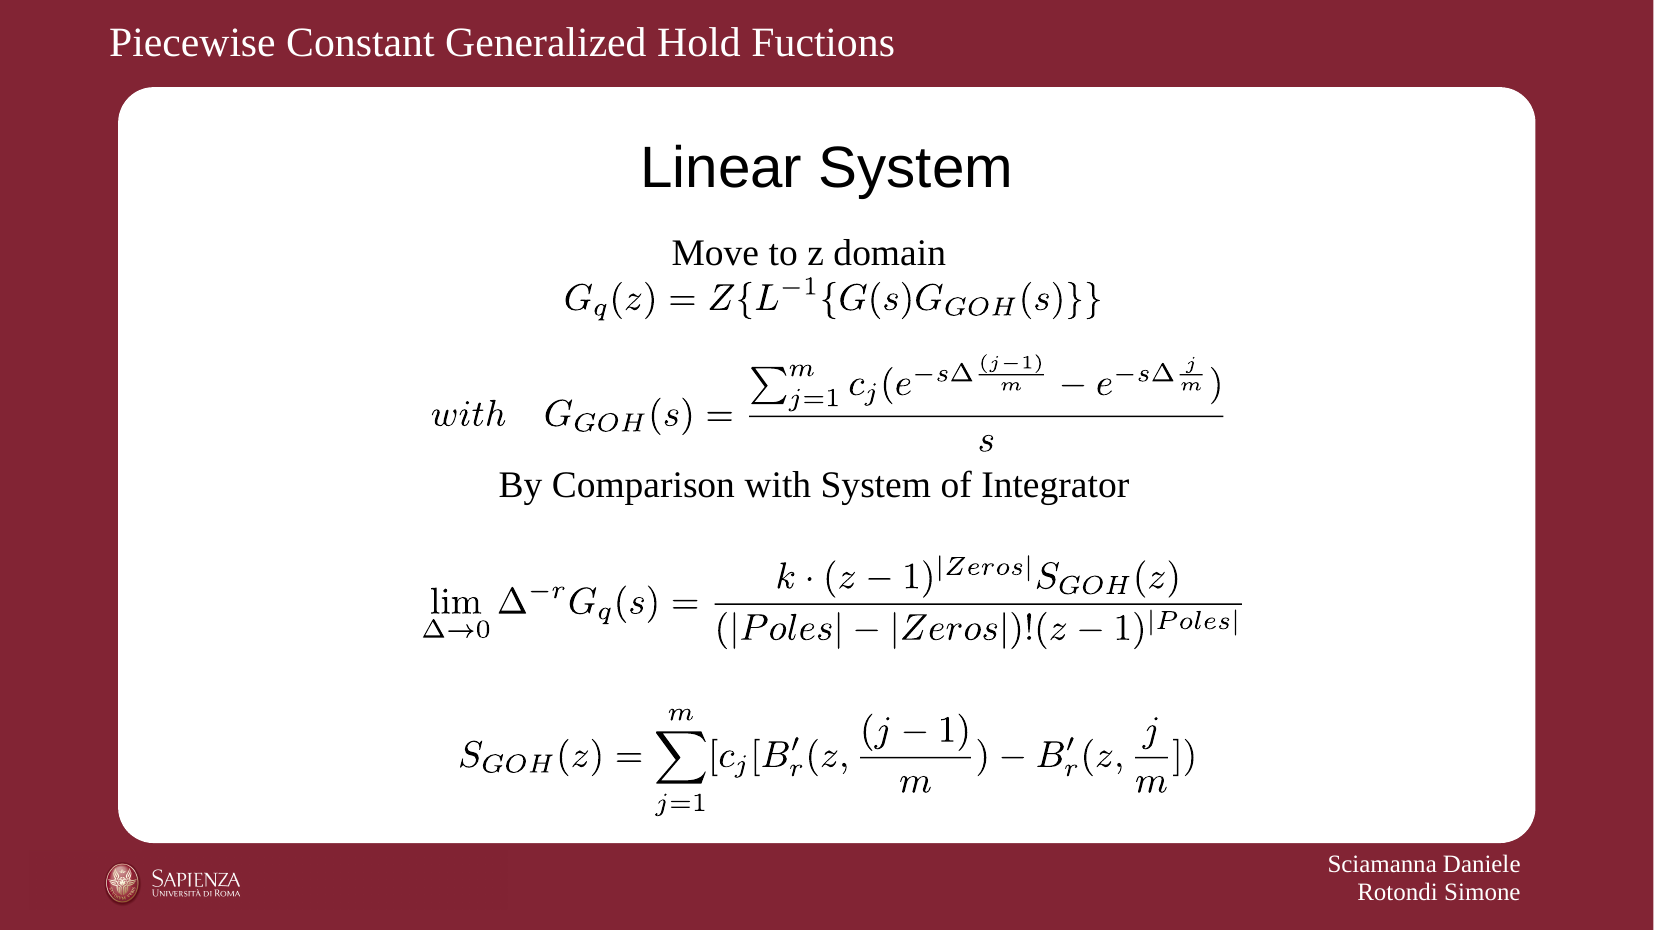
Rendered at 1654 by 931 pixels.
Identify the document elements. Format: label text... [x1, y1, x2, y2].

text_box By Comparison with System of Integrator [465, 456, 1163, 514]
text_box [118, 87, 1536, 844]
title Linear System [162, 110, 1492, 225]
picture [29, 850, 508, 910]
text_box Piecewise Constant Generalized Hold Fuctions [94, 11, 1342, 92]
text_box Sciamanna Daniele Rotondi Simone [933, 843, 1536, 914]
text_box Move to z domain [460, 224, 1158, 281]
